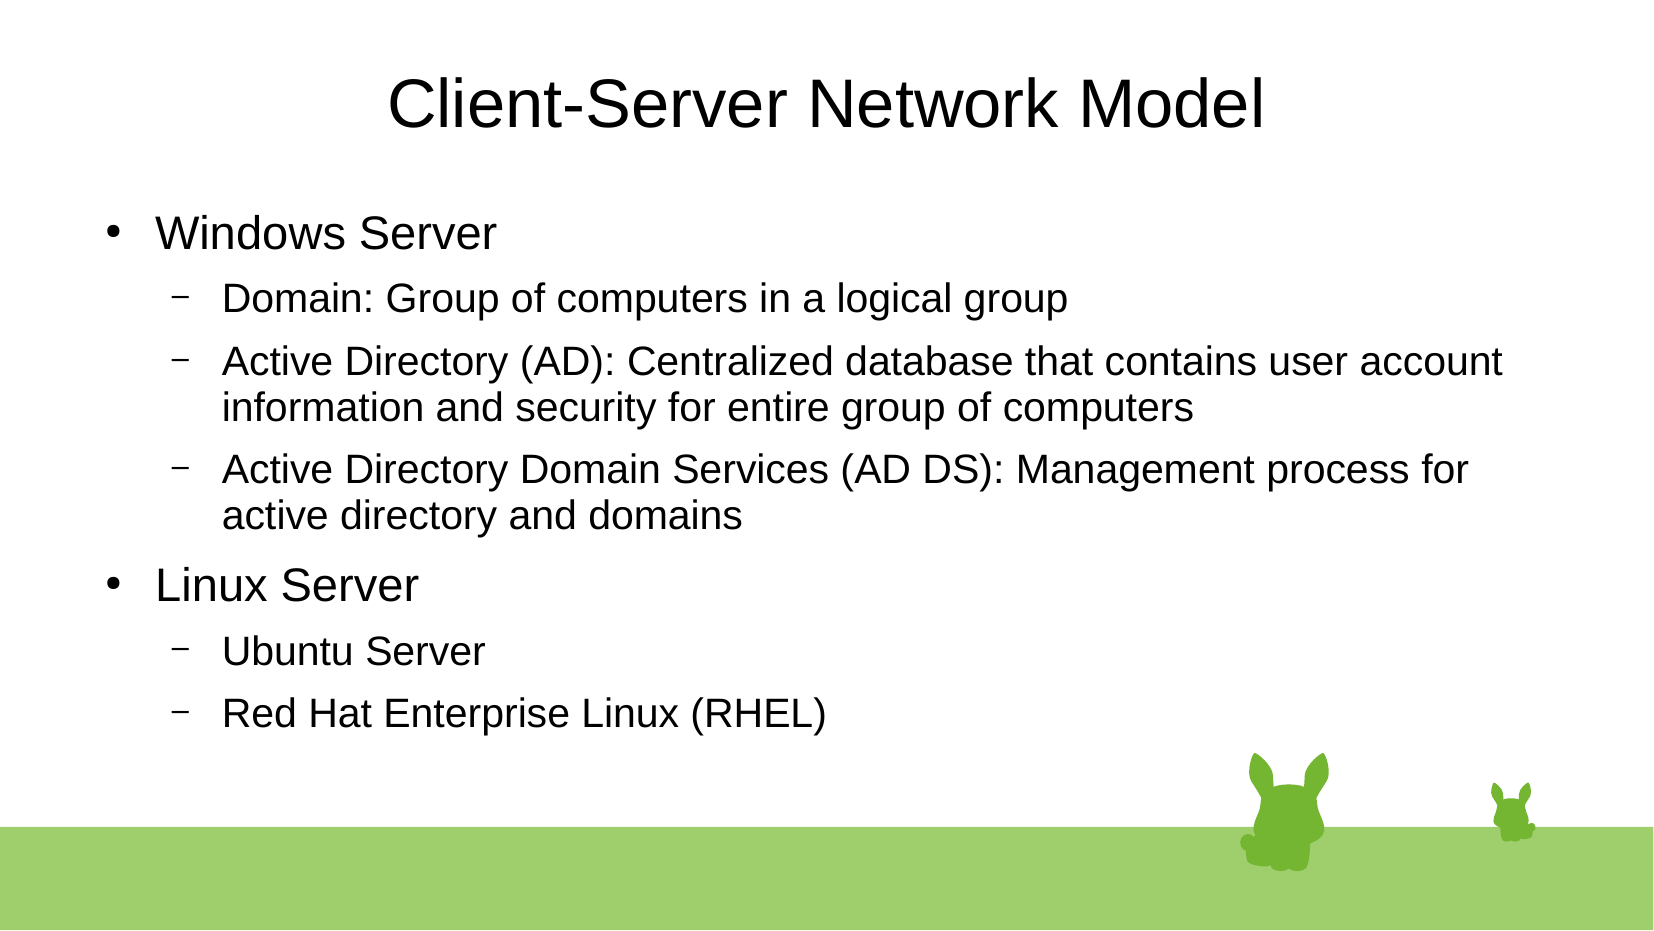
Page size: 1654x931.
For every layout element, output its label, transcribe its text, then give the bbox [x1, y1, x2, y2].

title Client-Server Network Model [88, 29, 1565, 178]
list Windows Server Domain: Group of computers in a logical group Active Directory (AD): Centralized database that contains user account information and security for entire group of computers Active Directory Domain Services (AD DS): Management process for active directory and domains Linux Server Ubuntu Server Red Hat Enterprise Linux (RHEL) [88, 206, 1565, 739]
